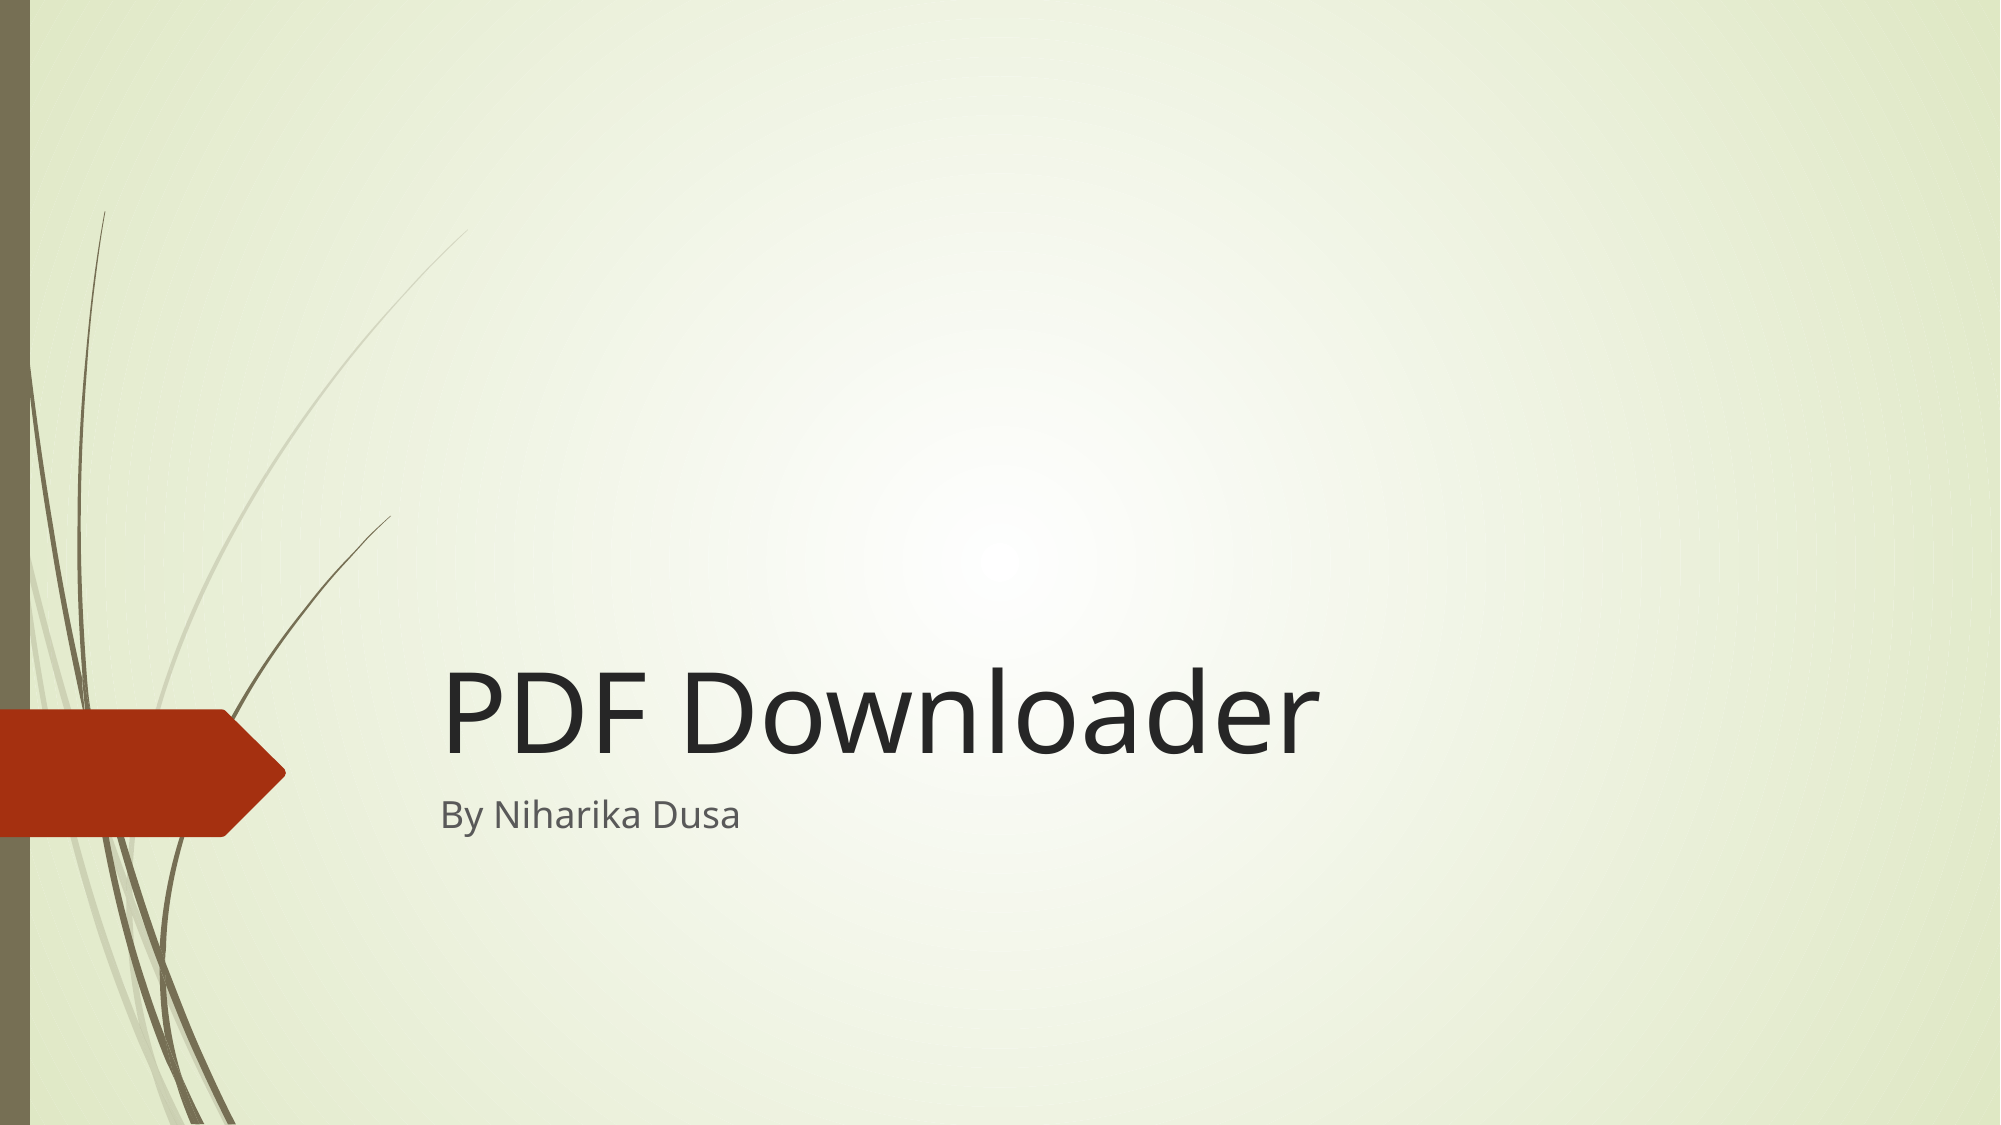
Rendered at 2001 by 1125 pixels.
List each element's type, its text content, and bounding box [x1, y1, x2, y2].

subtitle By Niharika Dusa [424, 783, 1888, 969]
title PDF Downloader [424, 412, 1888, 783]
